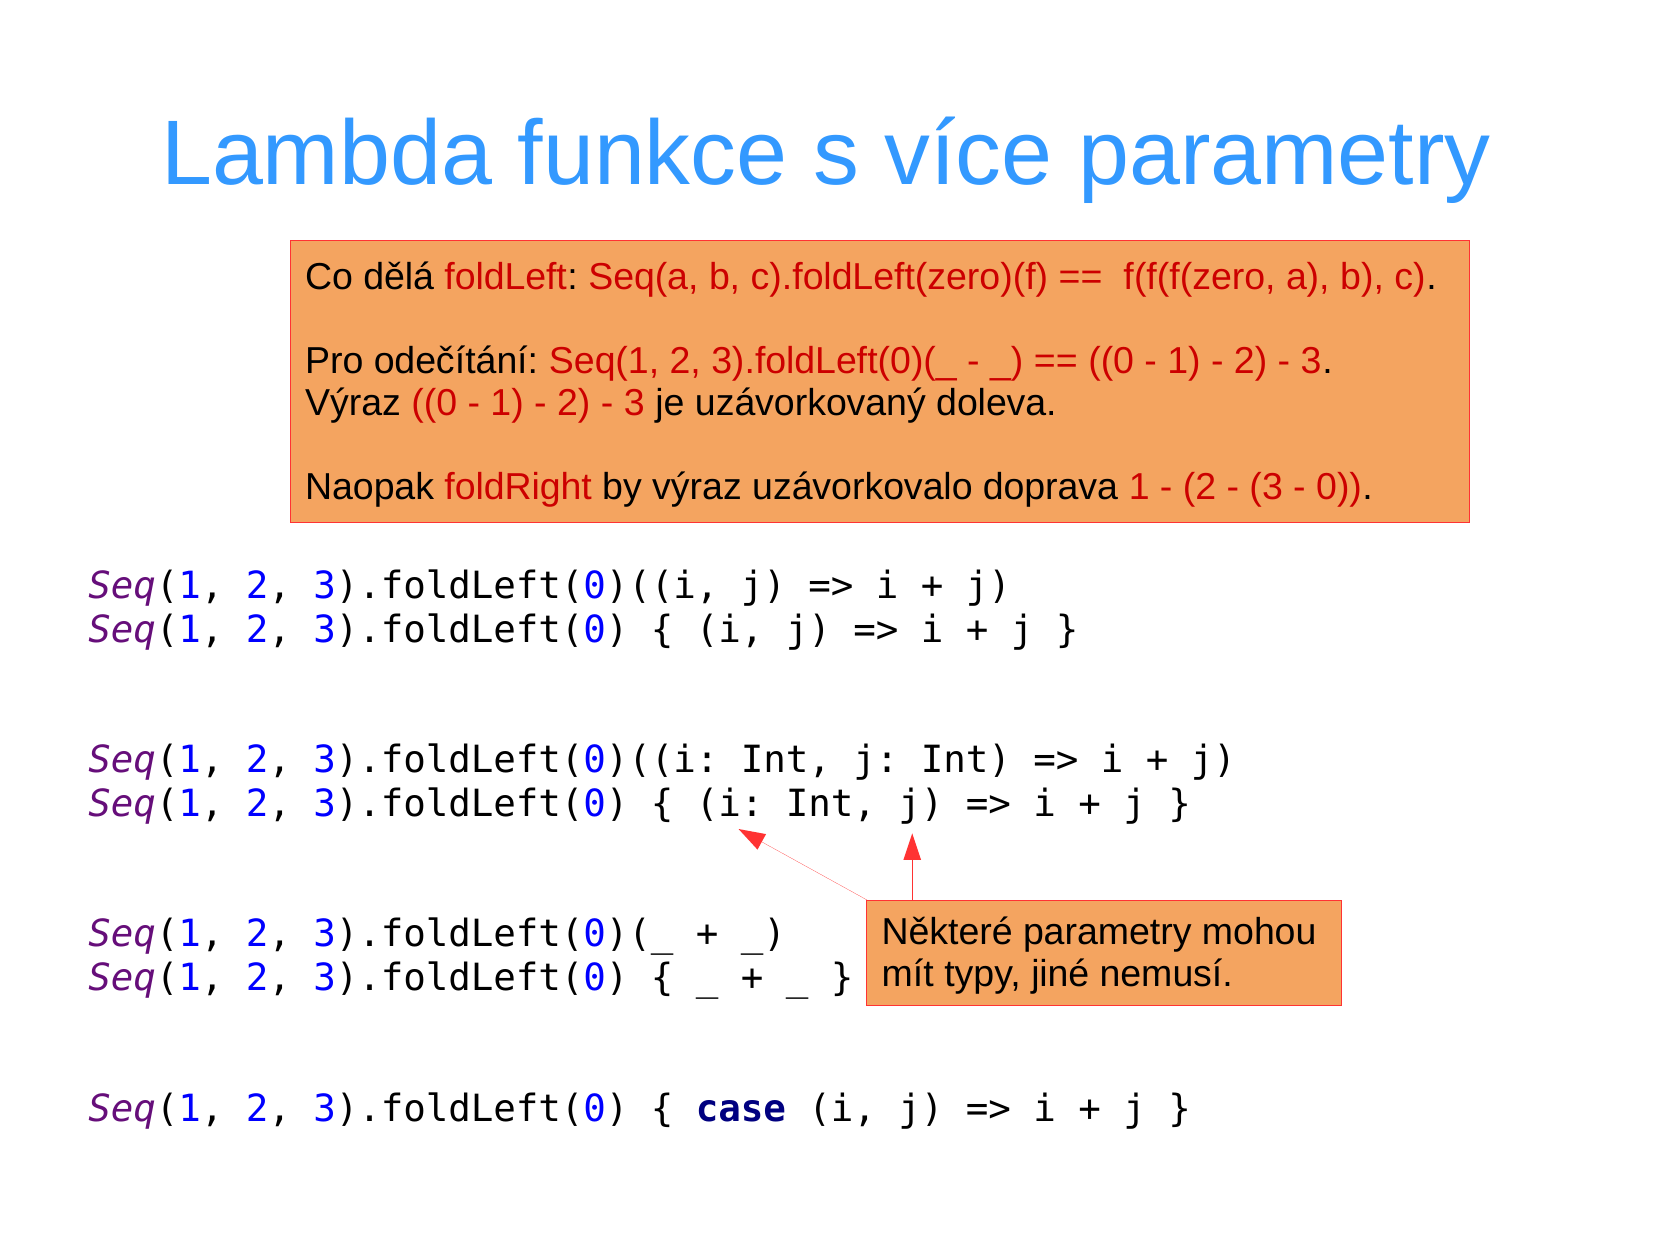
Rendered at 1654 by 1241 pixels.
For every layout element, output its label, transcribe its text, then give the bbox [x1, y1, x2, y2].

text_box Některé parametry mohou mít typy, jiné nemusí. [866, 900, 1342, 1006]
text_box Seq(1, 2, 3).foldLeft(0)((i, j) => i + j) Seq(1, 2, 3).foldLeft(0) { (i, j) => i + j } Seq(1, 2, 3).foldLeft(0)((i: Int, j: Int) => i + j) Seq(1, 2, 3).foldLeft(0) { (i: Int, j) => i + j } Seq(1, 2, 3).foldLeft(0)(_ + _) Seq(1, 2, 3).foldLeft(0) { _ + _ } Seq(1, 2, 3).foldLeft(0) { case (i, j) => i + j } [73, 556, 1431, 1144]
text_box Co dělá foldLeft: Seq(a, b, c).foldLeft(zero)(f) == f(f(f(zero, a), b), c). Pro odečítání: Seq(1, 2, 3).foldLeft(0)(_ - _) == ((0 - 1) - 2) - 3. Výraz ((0 - 1) - 2) - 3 je uzávorkovaný doleva. Naopak foldRight by výraz uzávorkovalo doprava 1 - (2 - (3 - 0)). [290, 240, 1470, 523]
title Lambda funkce s více parametry [82, 49, 1571, 257]
